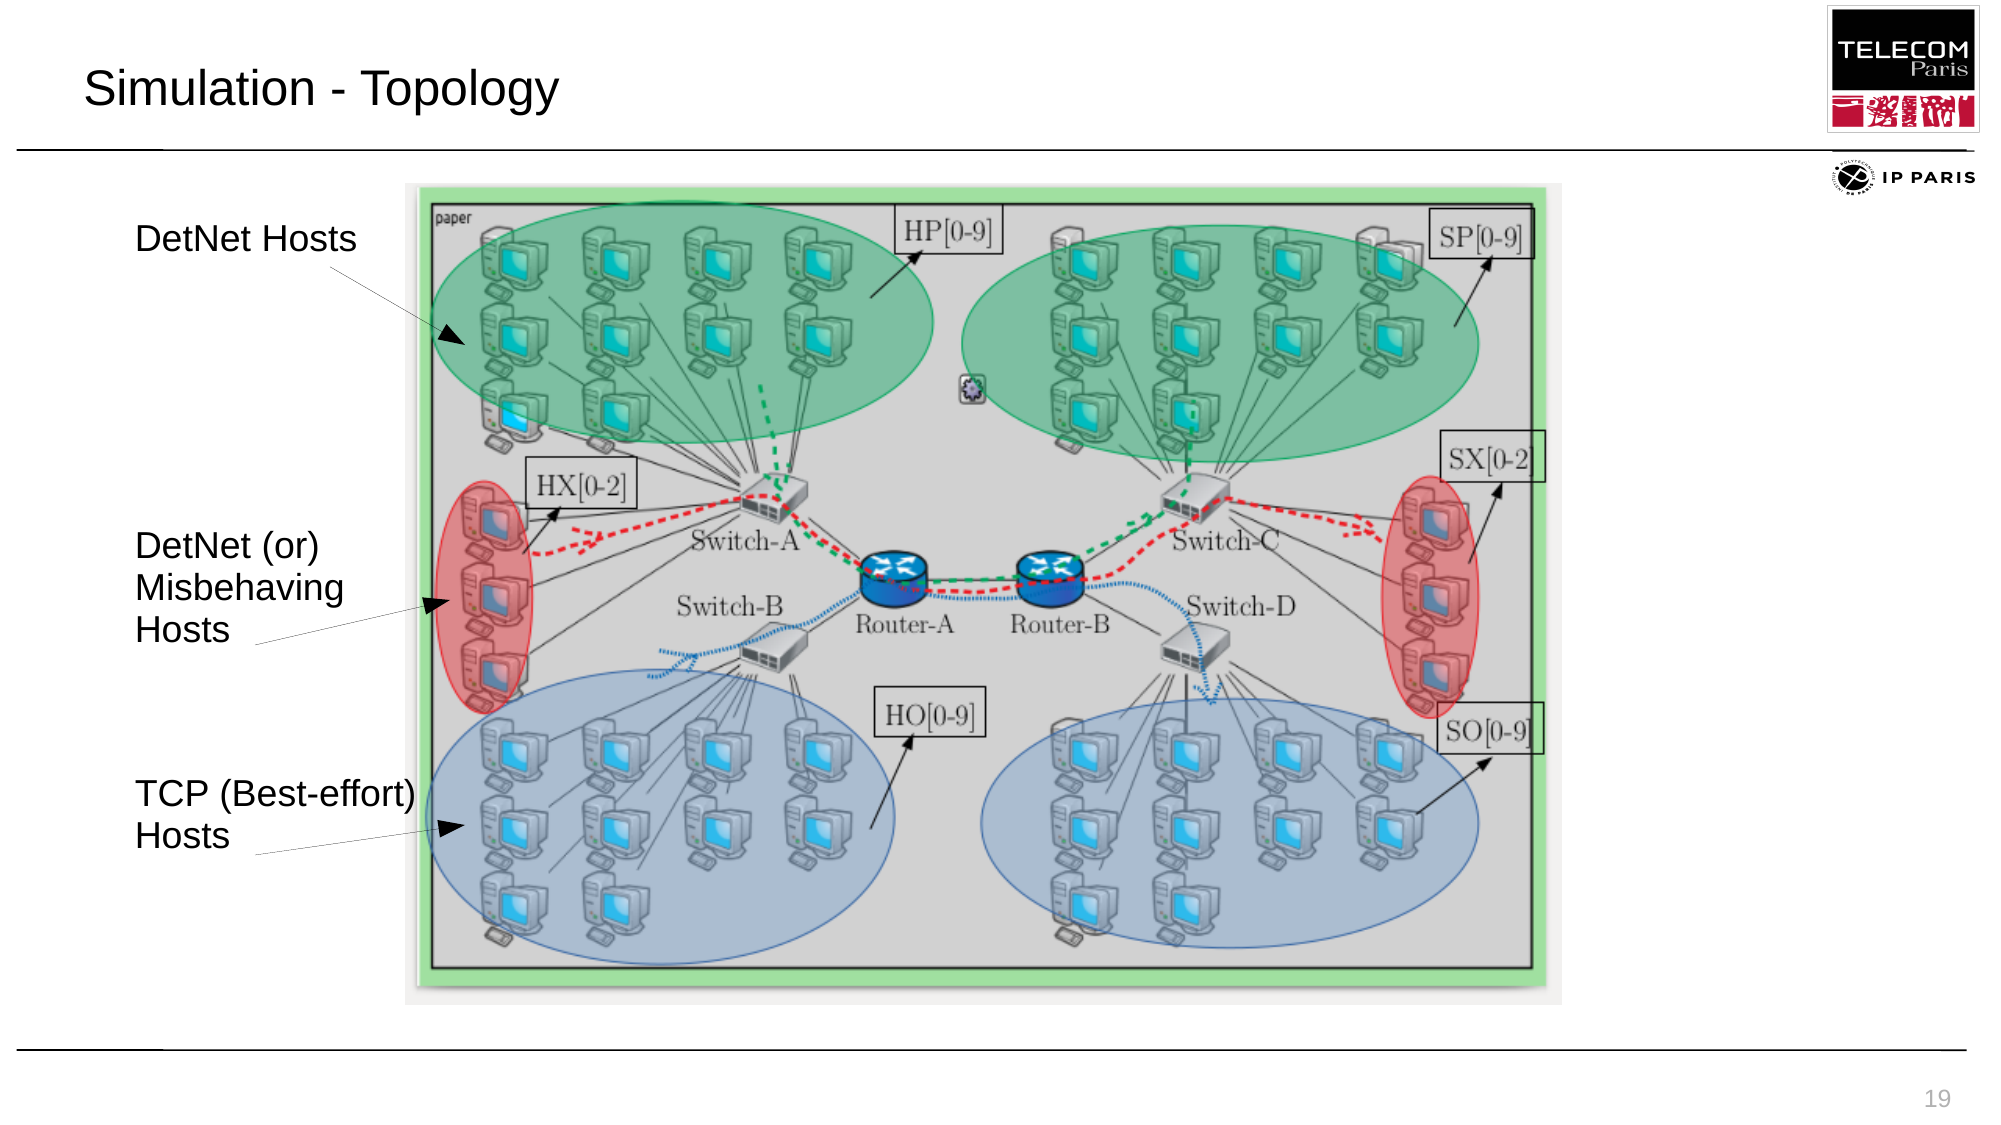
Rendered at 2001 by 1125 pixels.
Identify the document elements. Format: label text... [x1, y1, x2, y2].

picture [1810, 0, 2000, 207]
text_box TCP (Best-effort) Hosts [120, 765, 436, 864]
text_box DetNet (or) Misbehaving Hosts [120, 517, 421, 658]
picture [405, 183, 1562, 1006]
text_box DetNet Hosts [120, 210, 421, 267]
title Simulation - Topology [83, 13, 1933, 153]
slide_number <number> [1485, 1067, 1967, 1125]
